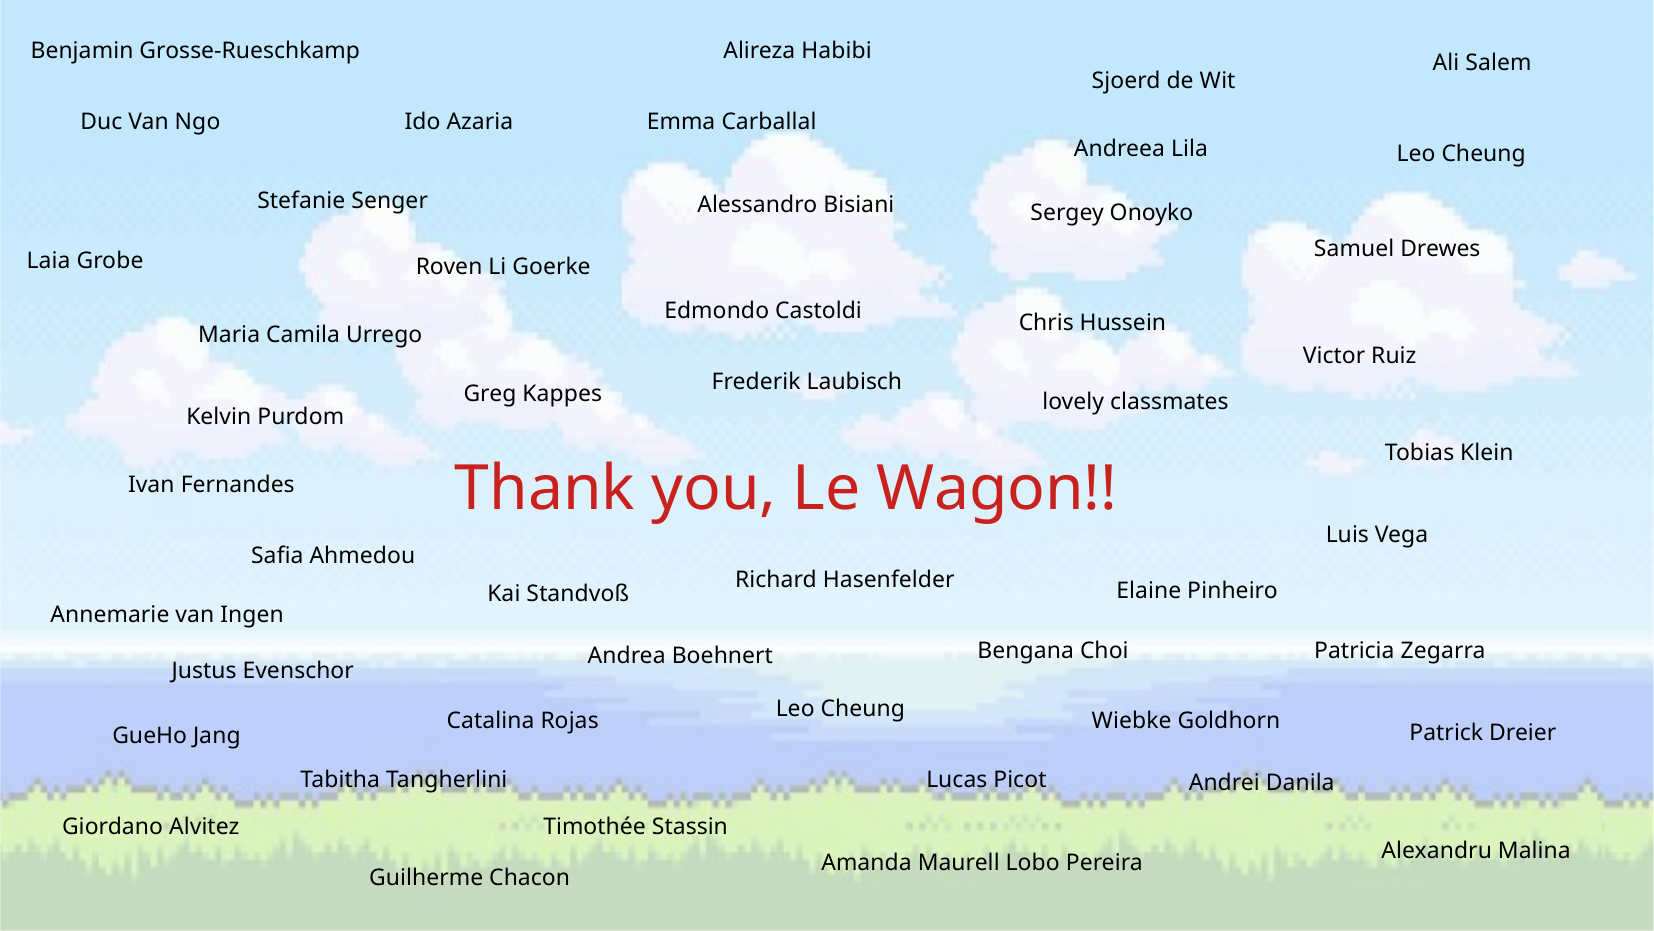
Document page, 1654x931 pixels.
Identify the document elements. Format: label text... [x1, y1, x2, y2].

text_box Leo Cheung [1381, 129, 1578, 175]
text_box Luis Vega [1312, 511, 1479, 556]
picture [0, 0, 1654, 931]
text_box Tabitha Tangherlini [285, 756, 621, 830]
text_box Duc Van Ngo [65, 97, 272, 142]
text_box Amanda Maurell Lobo Pereira [806, 838, 1252, 883]
text_box Ivan Fernandes [113, 460, 378, 505]
text_box Leo Cheung [761, 685, 957, 730]
text_box Alessandro Bisiani [682, 180, 981, 225]
text_box Timothée Stassin [528, 803, 804, 848]
text_box Patrick Dreier [1394, 708, 1630, 753]
text_box Lucas Picot [911, 755, 1111, 801]
text_box GueHo Jang [97, 711, 296, 756]
text_box Patricia Zegarra [1299, 626, 1577, 680]
text_box Bengana Choi [962, 626, 1193, 671]
text_box Kai Standvoß [472, 570, 691, 615]
text_box Alireza Habibi [708, 26, 936, 71]
text_box lovely classmates [1027, 377, 1323, 426]
text_box Catalina Rojas [431, 696, 674, 741]
text_box Andreea Lila [1059, 124, 1341, 198]
text_box Giordano Alvitez [47, 803, 316, 848]
title Thank you, Le Wagon!! [454, 405, 1312, 565]
text_box Frederik Laubisch [696, 357, 990, 402]
text_box Victor Ruiz [1288, 332, 1477, 377]
text_box Richard Hasenfelder [720, 565, 1051, 600]
text_box Ido Azaria [389, 97, 573, 142]
text_box Laia Grobe [11, 236, 195, 281]
text_box Andrea Boehnert [572, 631, 904, 677]
text_box Sjoerd de Wit [1076, 56, 1300, 101]
text_box Emma Carballal [632, 97, 875, 142]
text_box Tobias Klein [1370, 428, 1574, 473]
text_box Alexandru Malina [1366, 826, 1642, 871]
text_box Roven Li Goerke [401, 242, 662, 287]
text_box Andrei Danila [1174, 759, 1394, 804]
text_box Safia Ahmedou [236, 531, 497, 576]
text_box Maria Camila Urrego [183, 310, 497, 355]
text_box Chris Hussein [1003, 298, 1232, 343]
text_box Kelvin Purdom [171, 392, 402, 438]
text_box Edmondo Castoldi [649, 286, 931, 331]
text_box Elaine Pinheiro [1101, 566, 1347, 612]
text_box Wiebke Goldhorn [1076, 696, 1359, 771]
text_box Ali Salem [1417, 38, 1571, 83]
text_box Samuel Drewes [1299, 224, 1540, 269]
text_box Benjamin Grosse-Rueschkamp [15, 26, 473, 71]
text_box Annemarie van Ingen [35, 590, 390, 664]
text_box Guilherme Chacon [354, 853, 638, 898]
text_box Greg Kappes [448, 369, 663, 414]
text_box Justus Evenschor [156, 646, 455, 691]
text_box Stefanie Senger [242, 177, 508, 222]
text_box Sergey Onoyko [1015, 188, 1263, 234]
